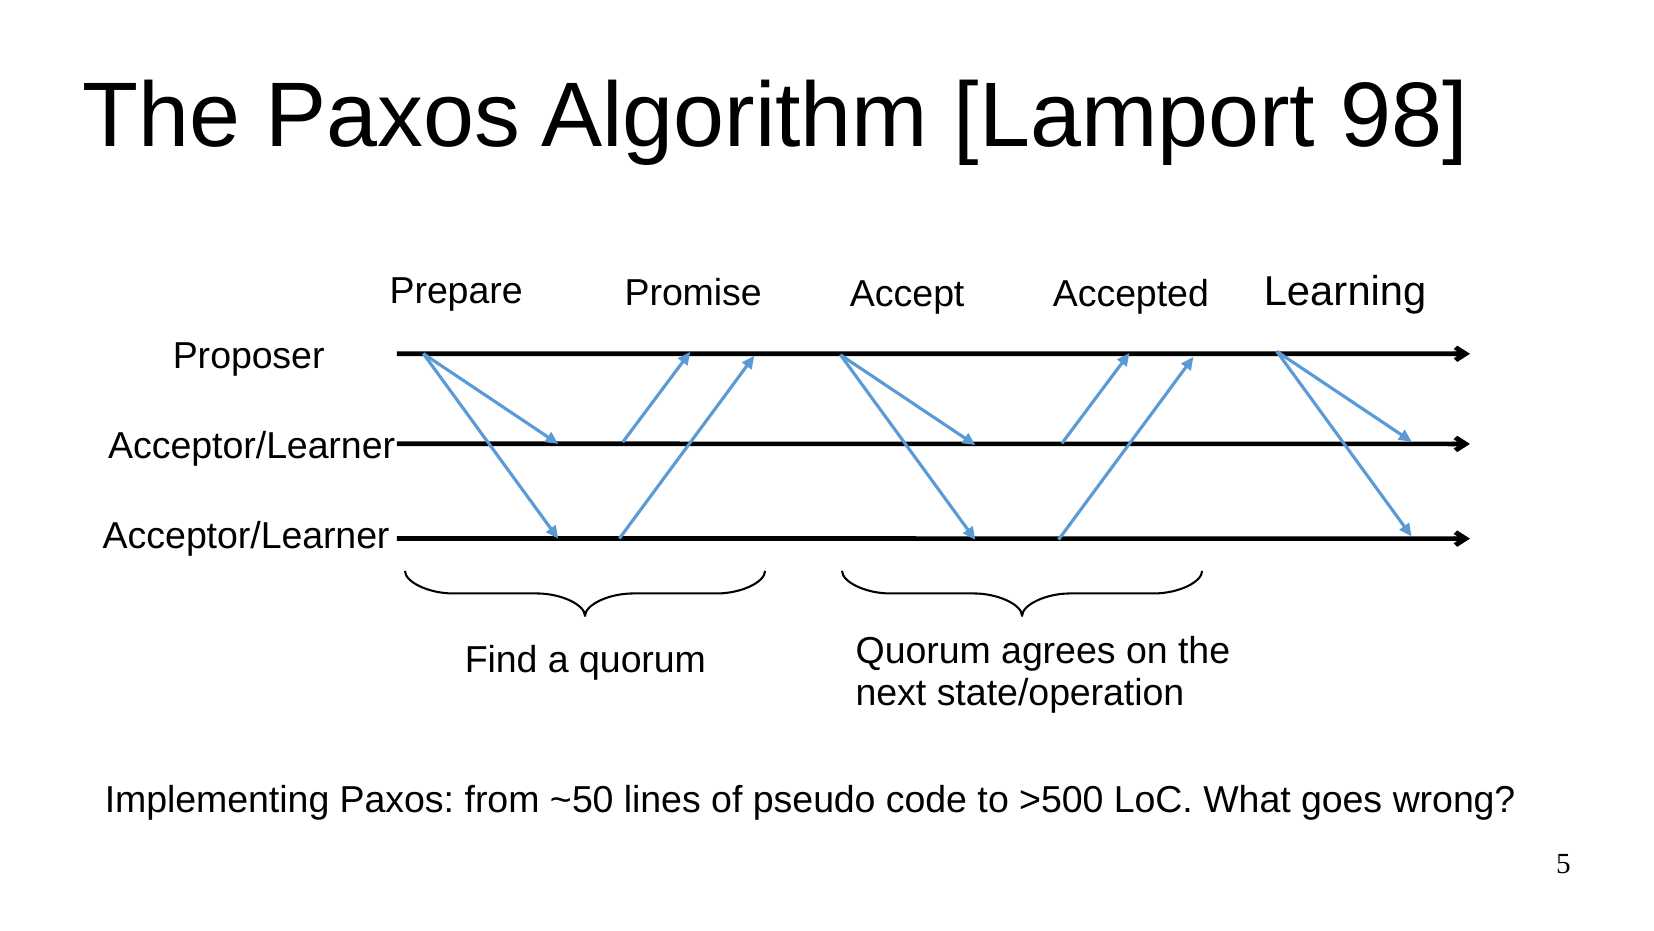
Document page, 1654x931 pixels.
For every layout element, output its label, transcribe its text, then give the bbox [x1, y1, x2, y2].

text_box Acceptor/Learner [93, 413, 410, 474]
text_box Implementing Paxos: from ~50 lines of pseudo code to >500 LoC. What goes wrong? [90, 770, 1531, 828]
title The Paxos Algorithm [Lamport 98] [82, 37, 1571, 193]
text_box Accept [835, 261, 980, 322]
text_box Find a quorum [450, 630, 721, 688]
text_box Accepted [1038, 261, 1224, 322]
text_box Promise [609, 260, 777, 321]
text_box Proposer [158, 323, 340, 384]
text_box Acceptor/Learner [87, 503, 405, 564]
text_box Prepare [374, 258, 538, 319]
text_box Learning [1248, 256, 1442, 321]
text_box Quorum agrees on the next state/operation [840, 622, 1246, 721]
